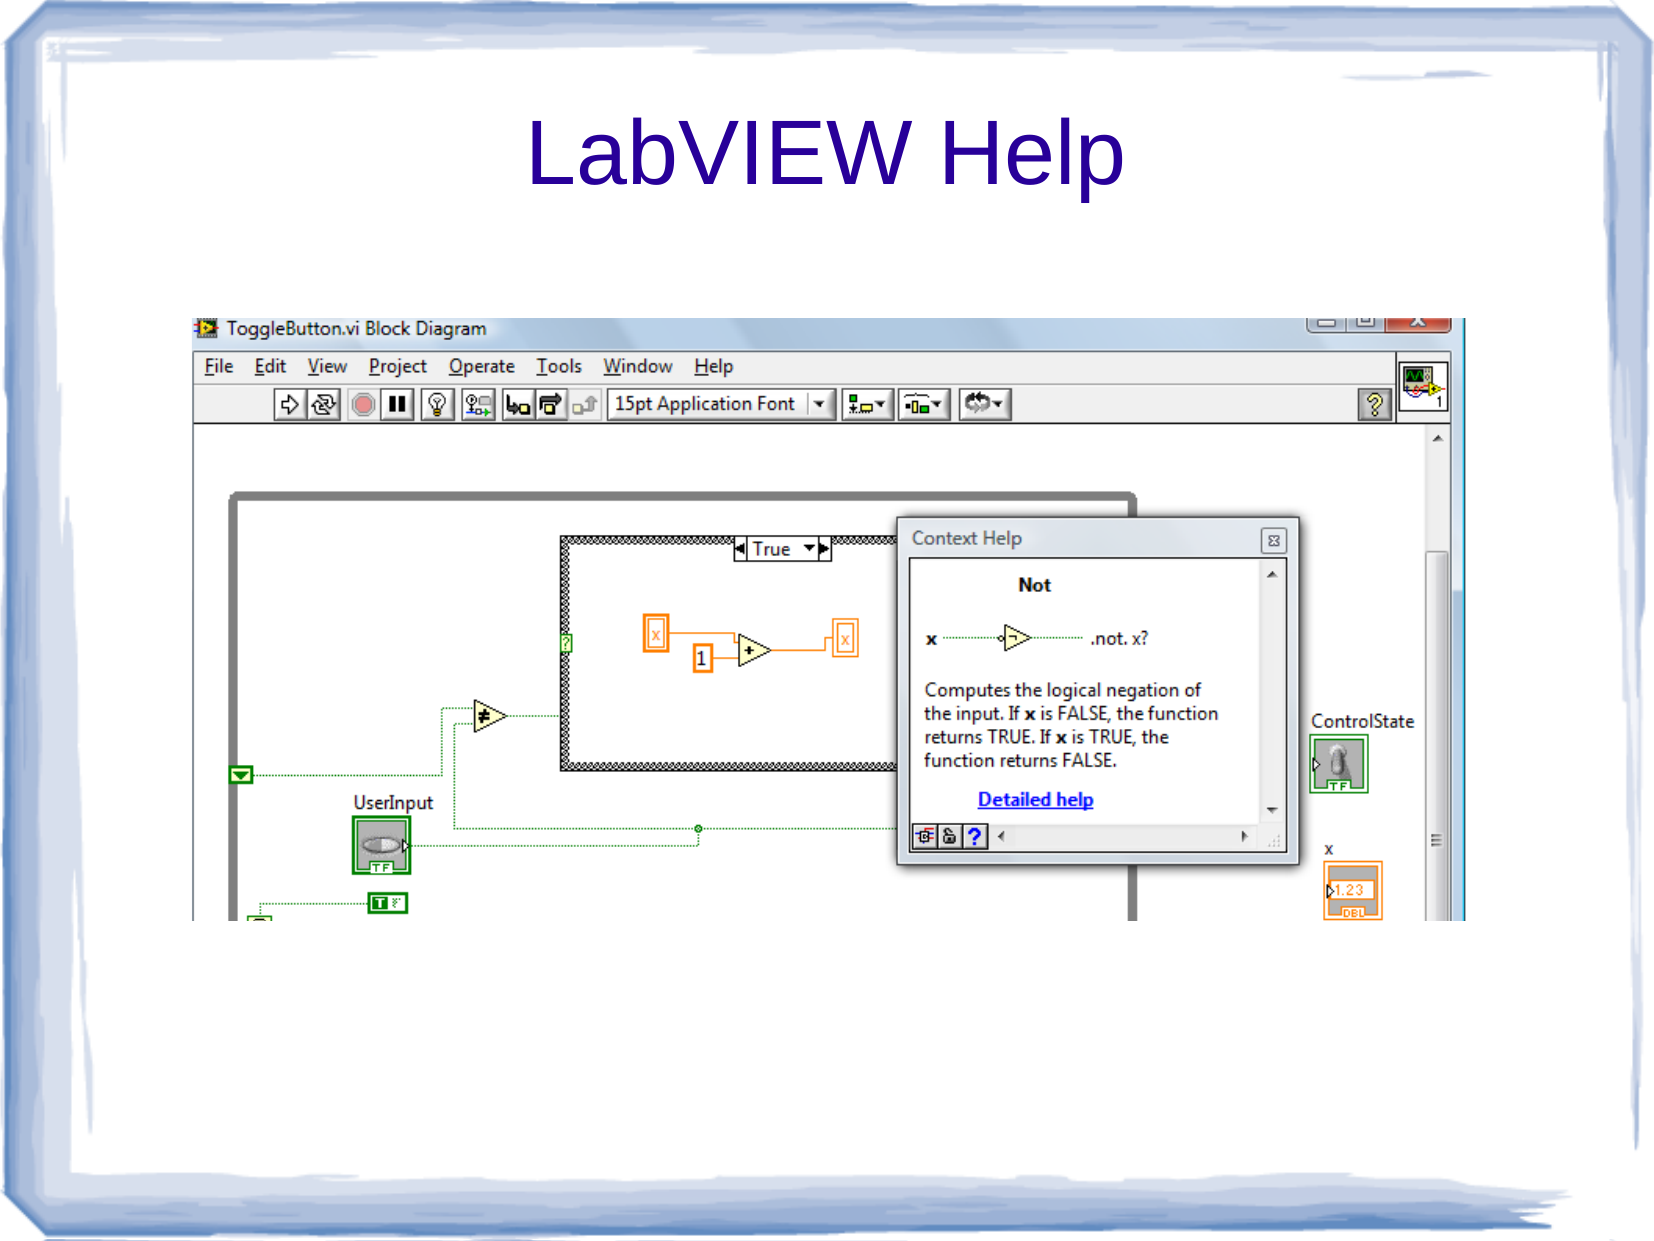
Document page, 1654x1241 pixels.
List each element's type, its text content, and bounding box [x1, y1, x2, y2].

picture [0, 0, 1654, 1241]
title LabVIEW Help [82, 56, 1571, 250]
